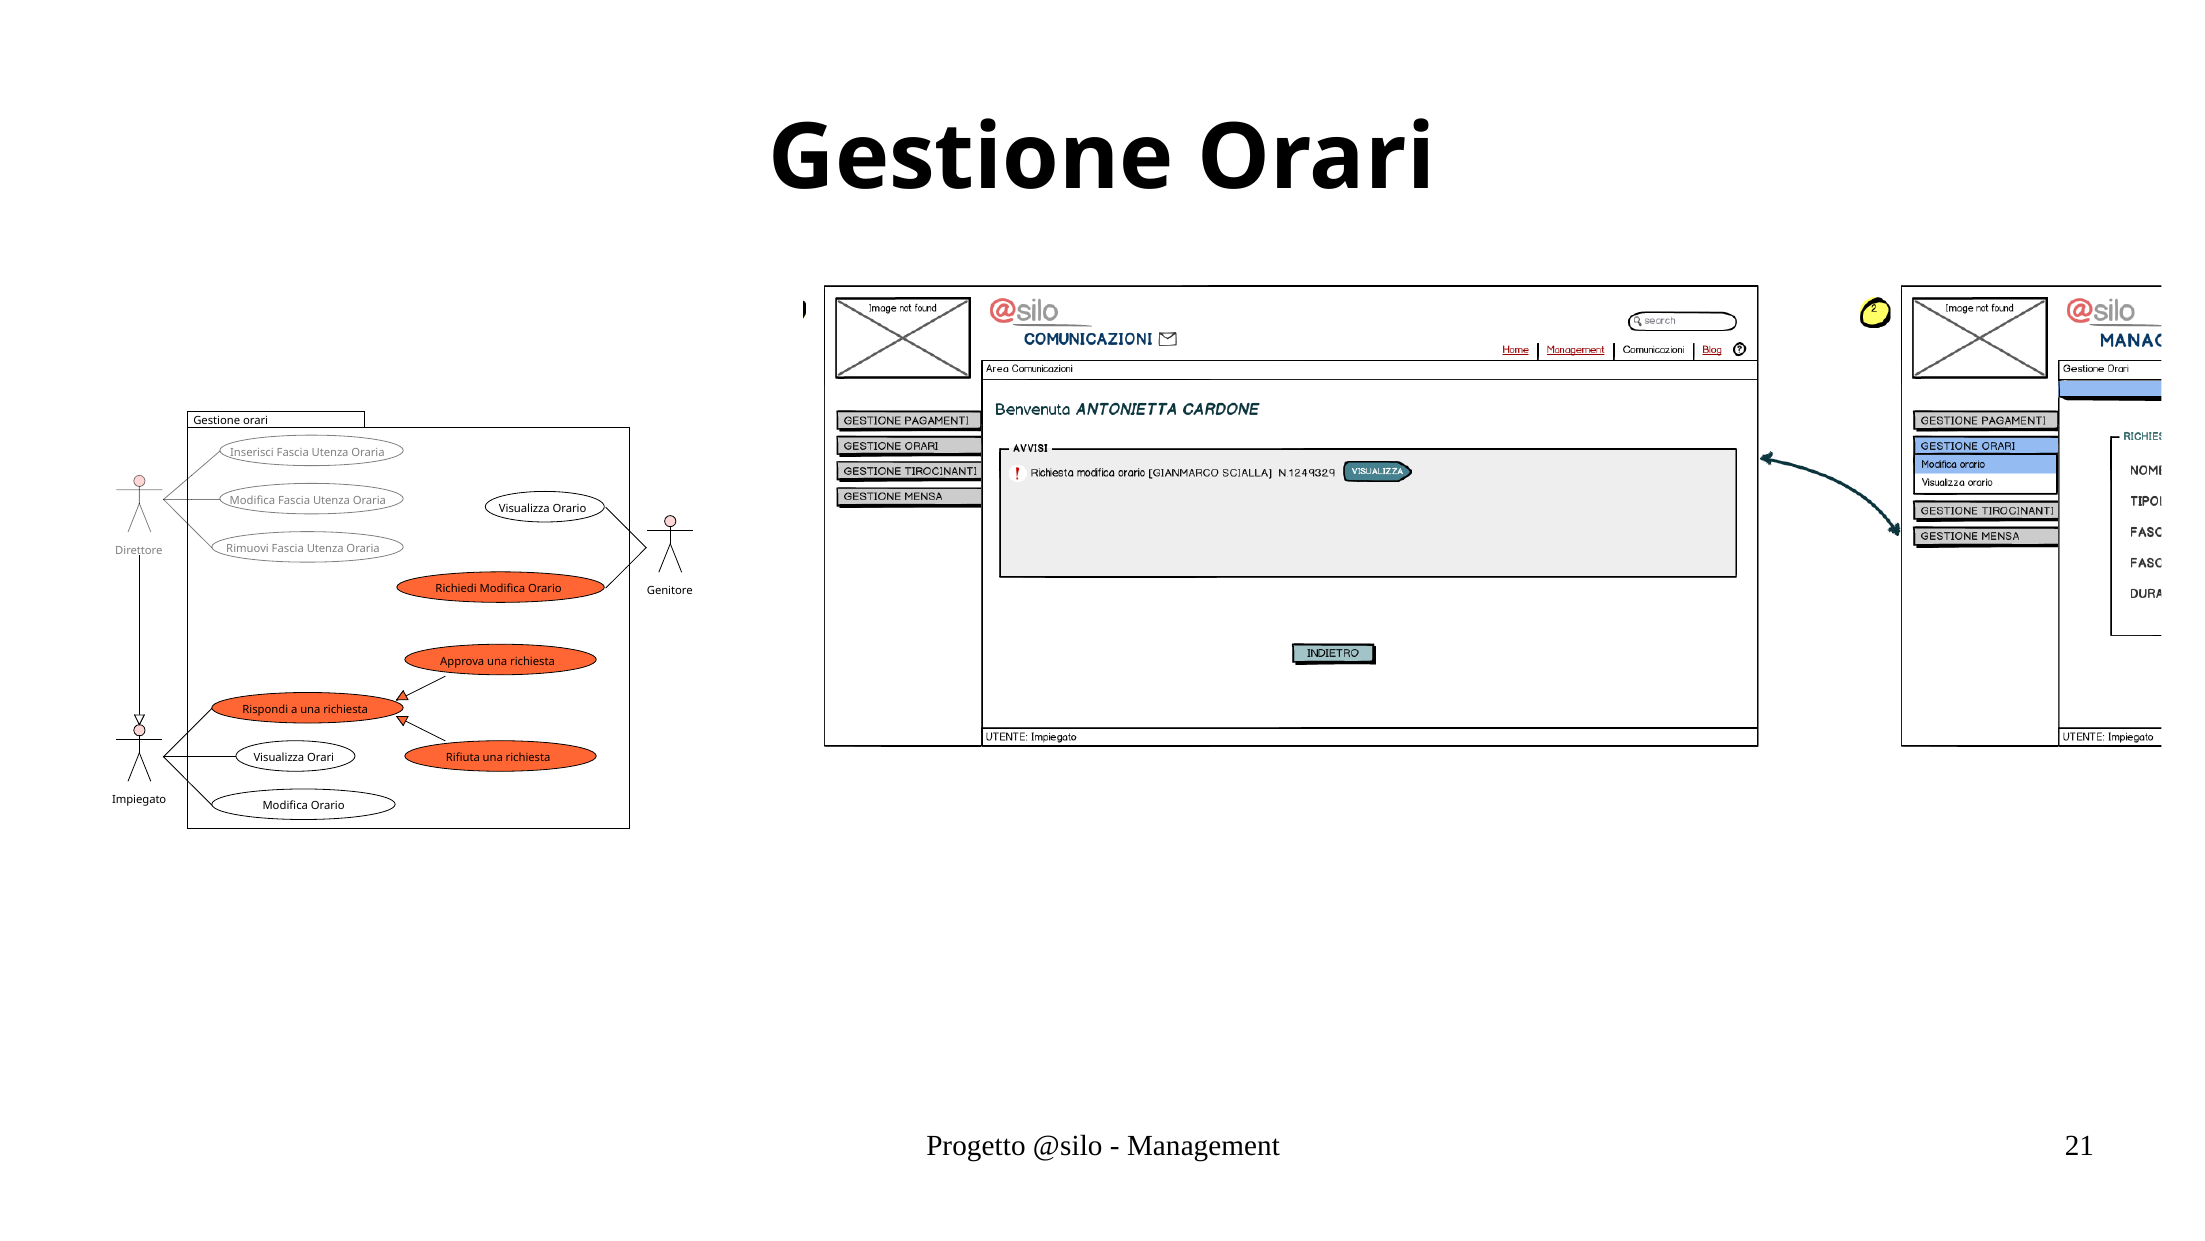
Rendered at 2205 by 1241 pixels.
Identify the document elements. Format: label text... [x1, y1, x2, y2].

picture [803, 285, 2162, 956]
title Gestione Orari [110, 49, 2095, 257]
picture [82, 394, 727, 846]
